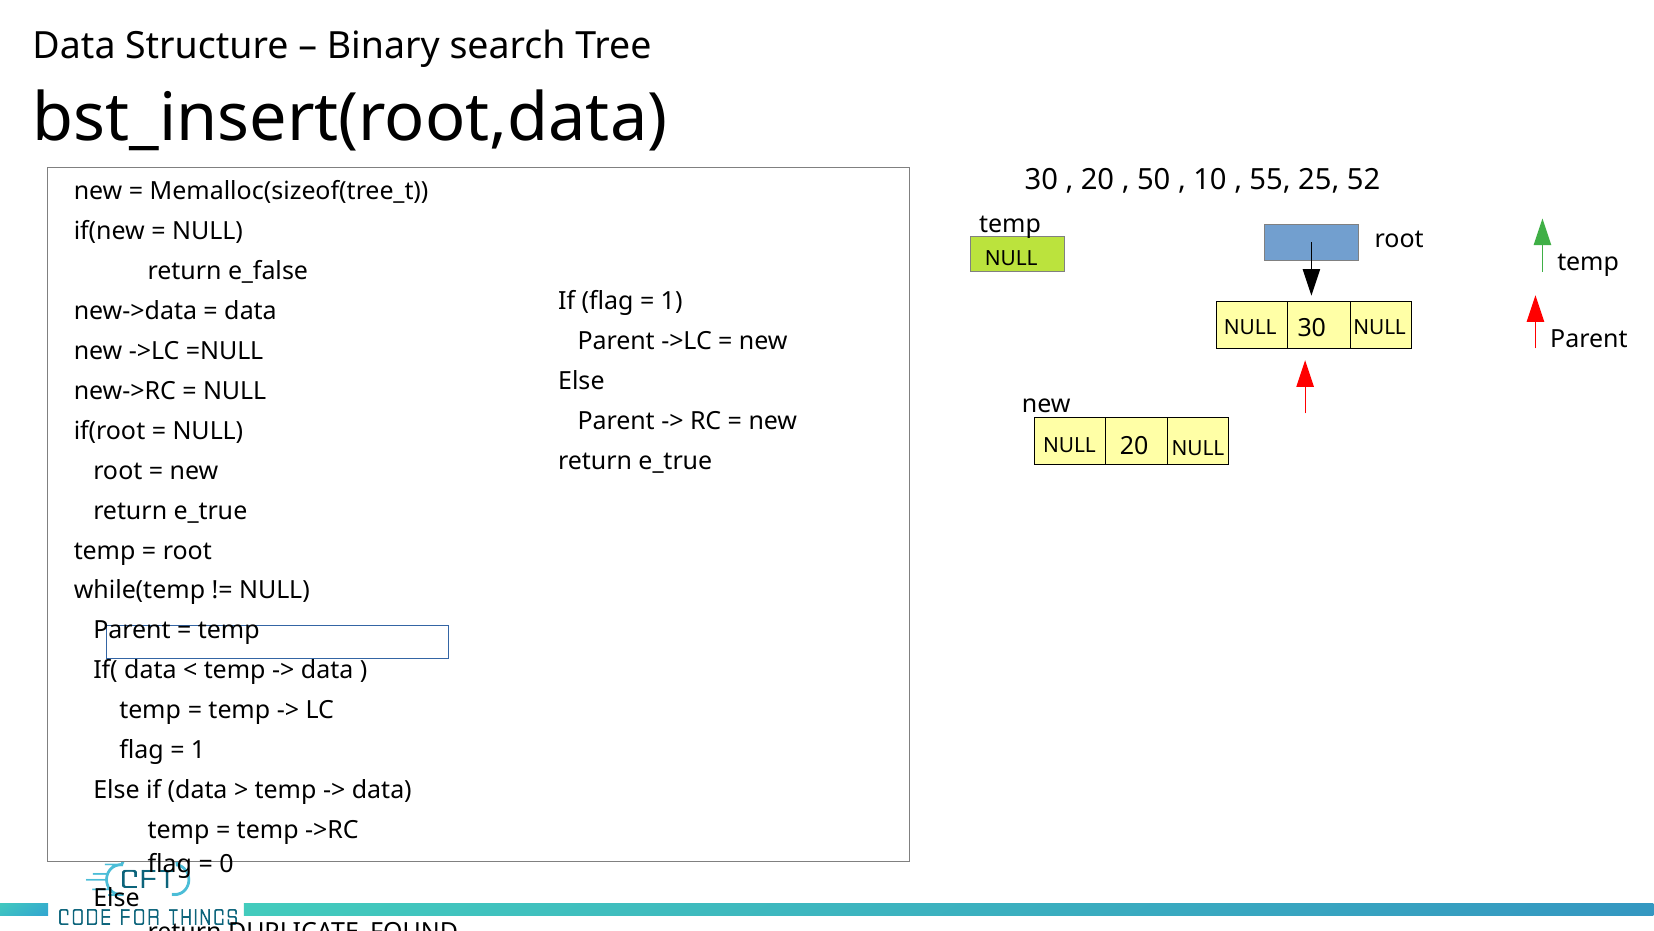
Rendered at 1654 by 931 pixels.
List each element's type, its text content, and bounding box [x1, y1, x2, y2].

text_box root [1359, 212, 1440, 258]
text_box [1264, 224, 1359, 261]
text_box NULL [1338, 304, 1430, 344]
text_box NULL [1209, 304, 1293, 344]
text_box [1216, 344, 1287, 349]
text_box [1054, 243, 1065, 272]
text_box 30 , 20 , 50 , 10 , 55, 25, 52 [1009, 141, 1536, 201]
text_box [47, 167, 59, 862]
text_box NULL [970, 236, 1054, 276]
text_box 20 [1105, 420, 1167, 465]
text_box new [1007, 378, 1089, 423]
text_box temp [964, 198, 1069, 243]
text_box [603, 167, 910, 862]
text_box NULL [1156, 425, 1241, 465]
text_box NULL [1028, 423, 1112, 463]
title Data Structure – Binary search Tree bst_insert(root,data) [32, 12, 1184, 166]
text_box 30 [1282, 302, 1345, 347]
text_box Parent [1535, 312, 1646, 358]
text_box [1351, 344, 1412, 349]
text_box If (flag = 1) Parent ->LC = new Else Parent -> RC = new return e_true [543, 275, 863, 496]
text_box [1168, 417, 1229, 425]
text_box [1089, 417, 1105, 423]
text_box [1288, 344, 1350, 349]
text_box temp [1542, 236, 1638, 281]
picture [59, 866, 237, 925]
text_box new = Memalloc(sizeof(tree_t)) if(new = NULL) return e_false new->data = data new ->LC =NULL new->RC = NULL if(root = NULL) root = new return e_true temp = root while(temp != NULL) Parent = temp If( data < temp -> data ) temp = temp -> LC flag = 1 Else if (data > temp -> data) temp = temp ->RC flag = 0 Else return DUPLICATE_FOUND [59, 166, 603, 866]
